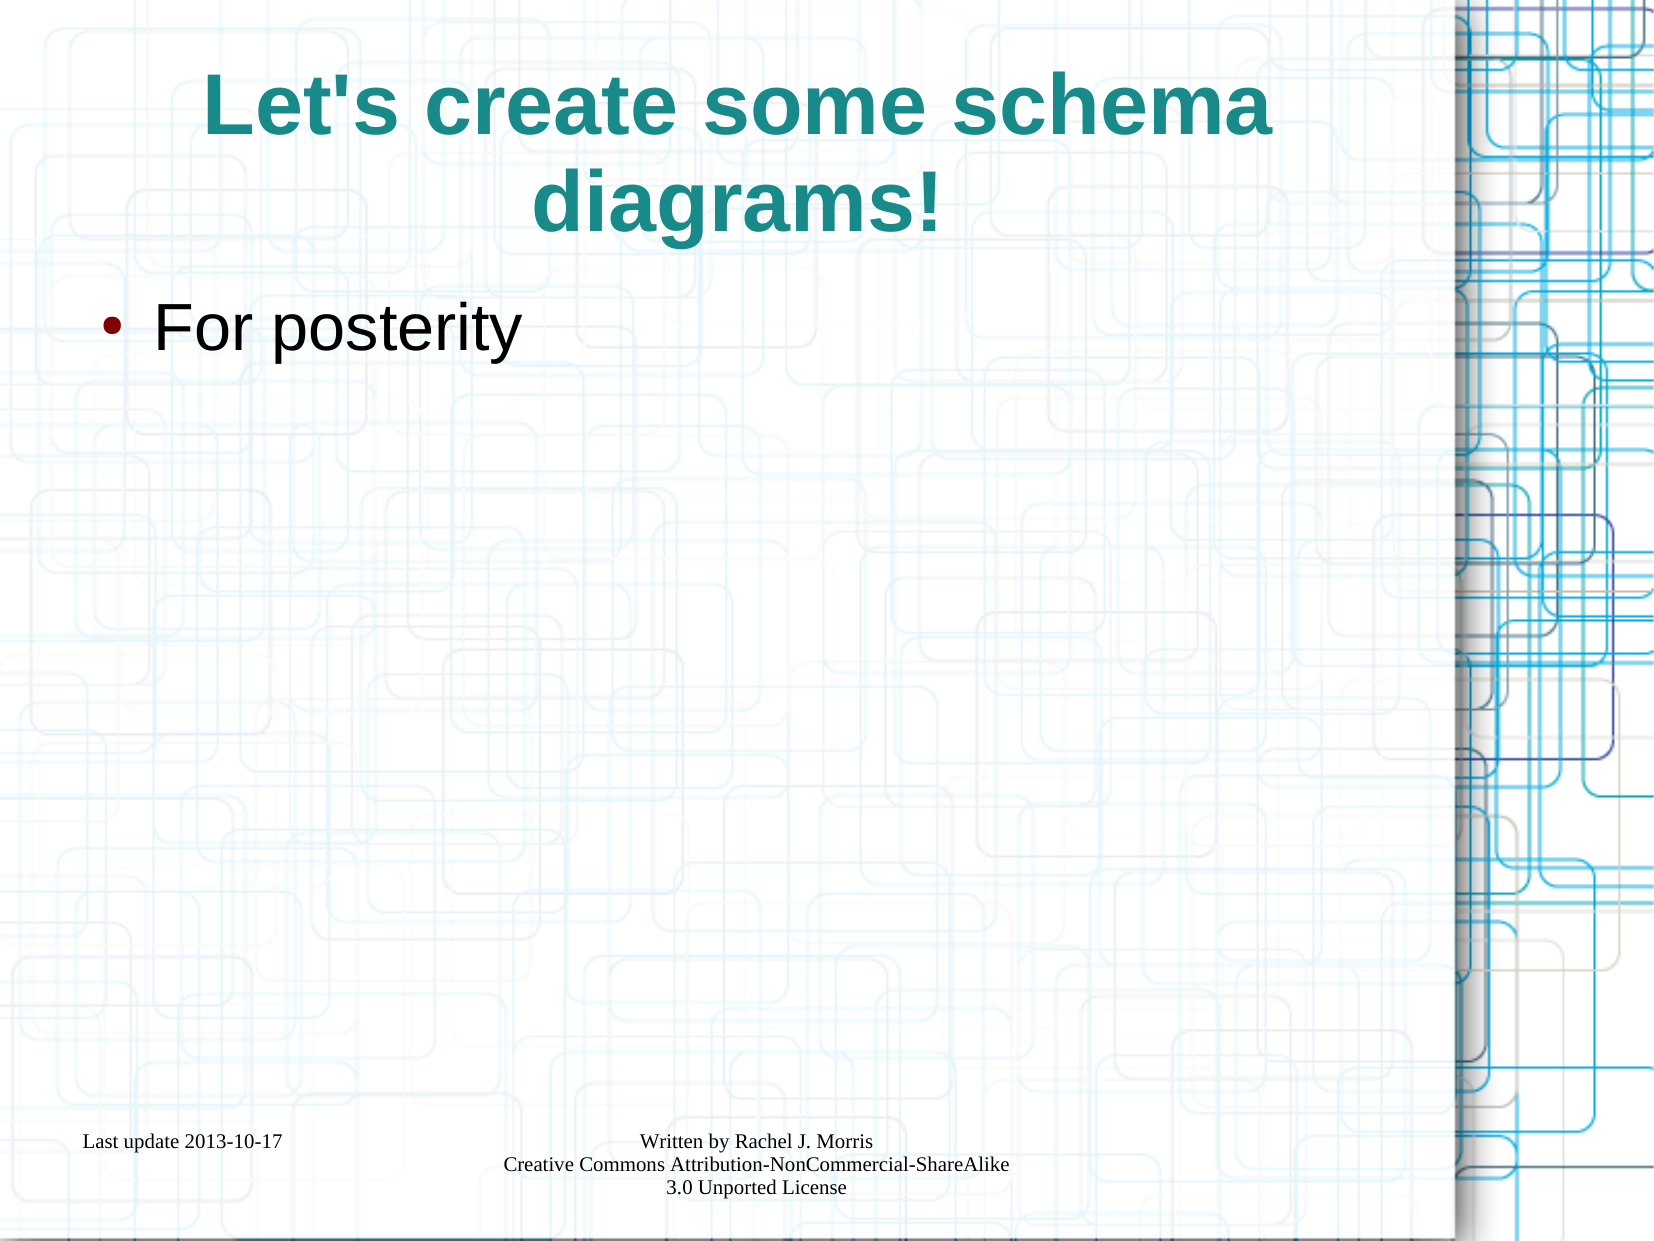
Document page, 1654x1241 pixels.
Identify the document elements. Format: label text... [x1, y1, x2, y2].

title Let's create some schema diagrams! [59, 49, 1418, 257]
list For posterity [82, 290, 1418, 1010]
picture [0, 0, 1654, 1241]
